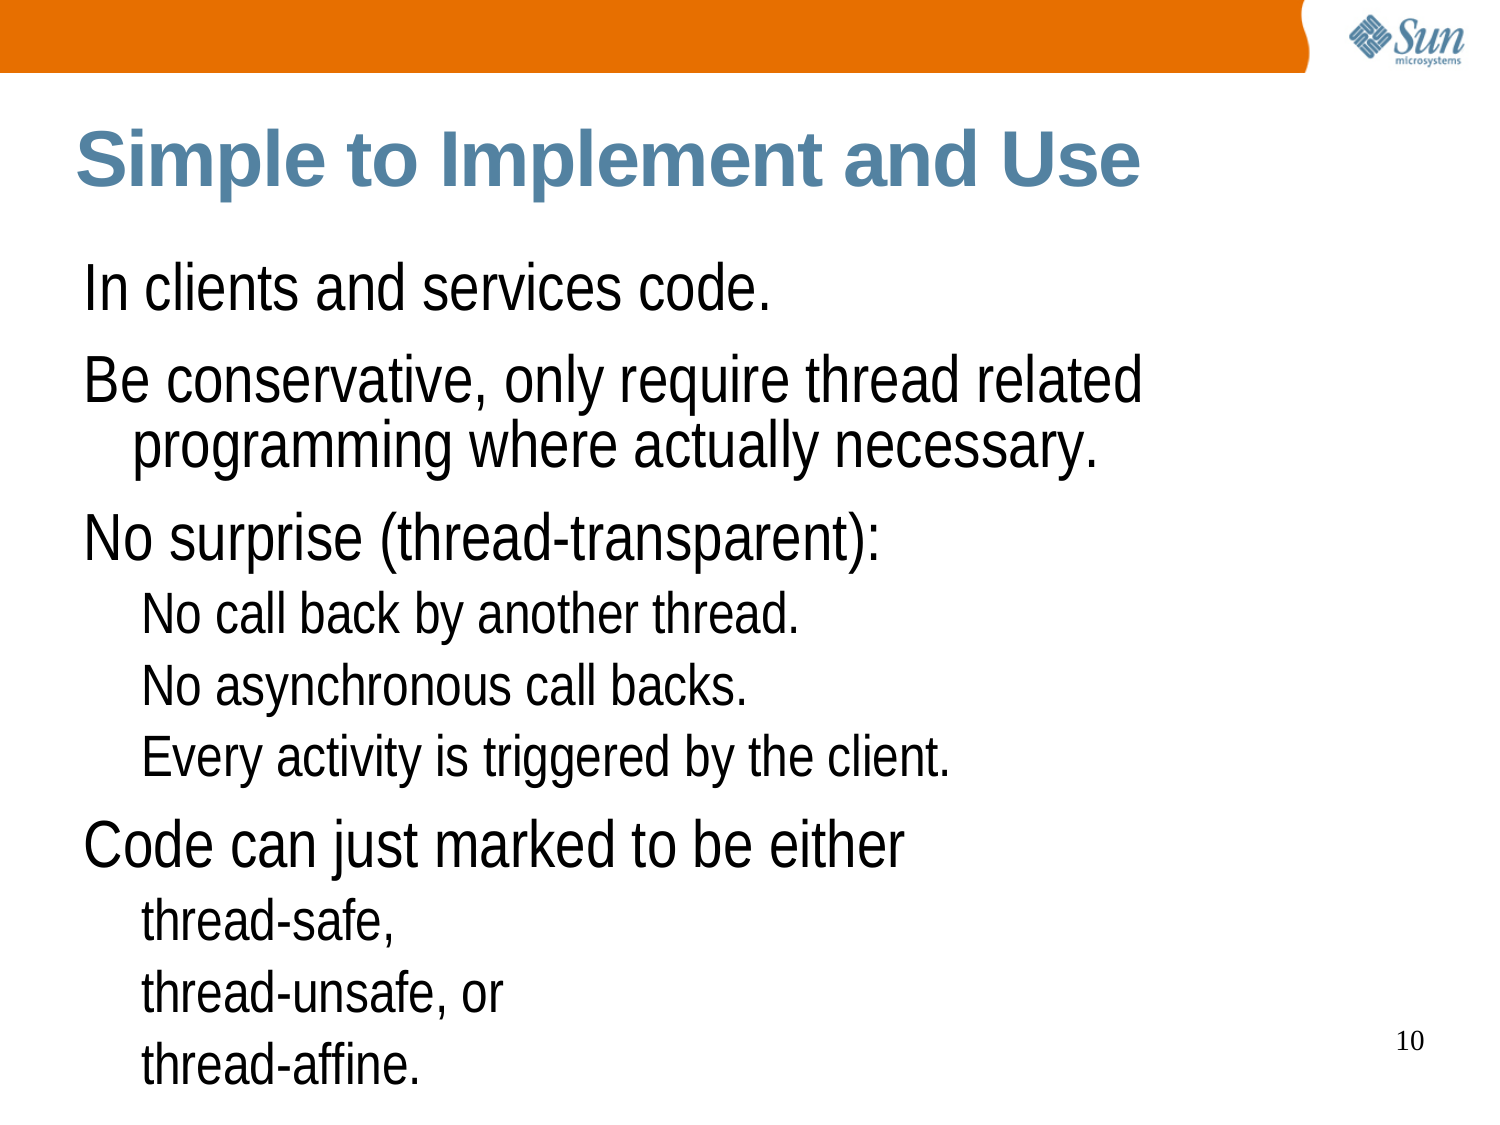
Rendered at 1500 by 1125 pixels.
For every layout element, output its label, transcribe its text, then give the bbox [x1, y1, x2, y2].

picture [0, 0, 1500, 73]
title Simple to Implement and Use [75, 123, 1437, 227]
list In clients and services code. Be conservative, only require thread related programming where actually necessary. No surprise (thread-transparent): No call back by another thread. No asynchronous call backs. Every activity is triggered by the client. Code can just marked to be either thread-safe, thread-unsafe, or thread-affine. [64, 258, 1401, 1098]
